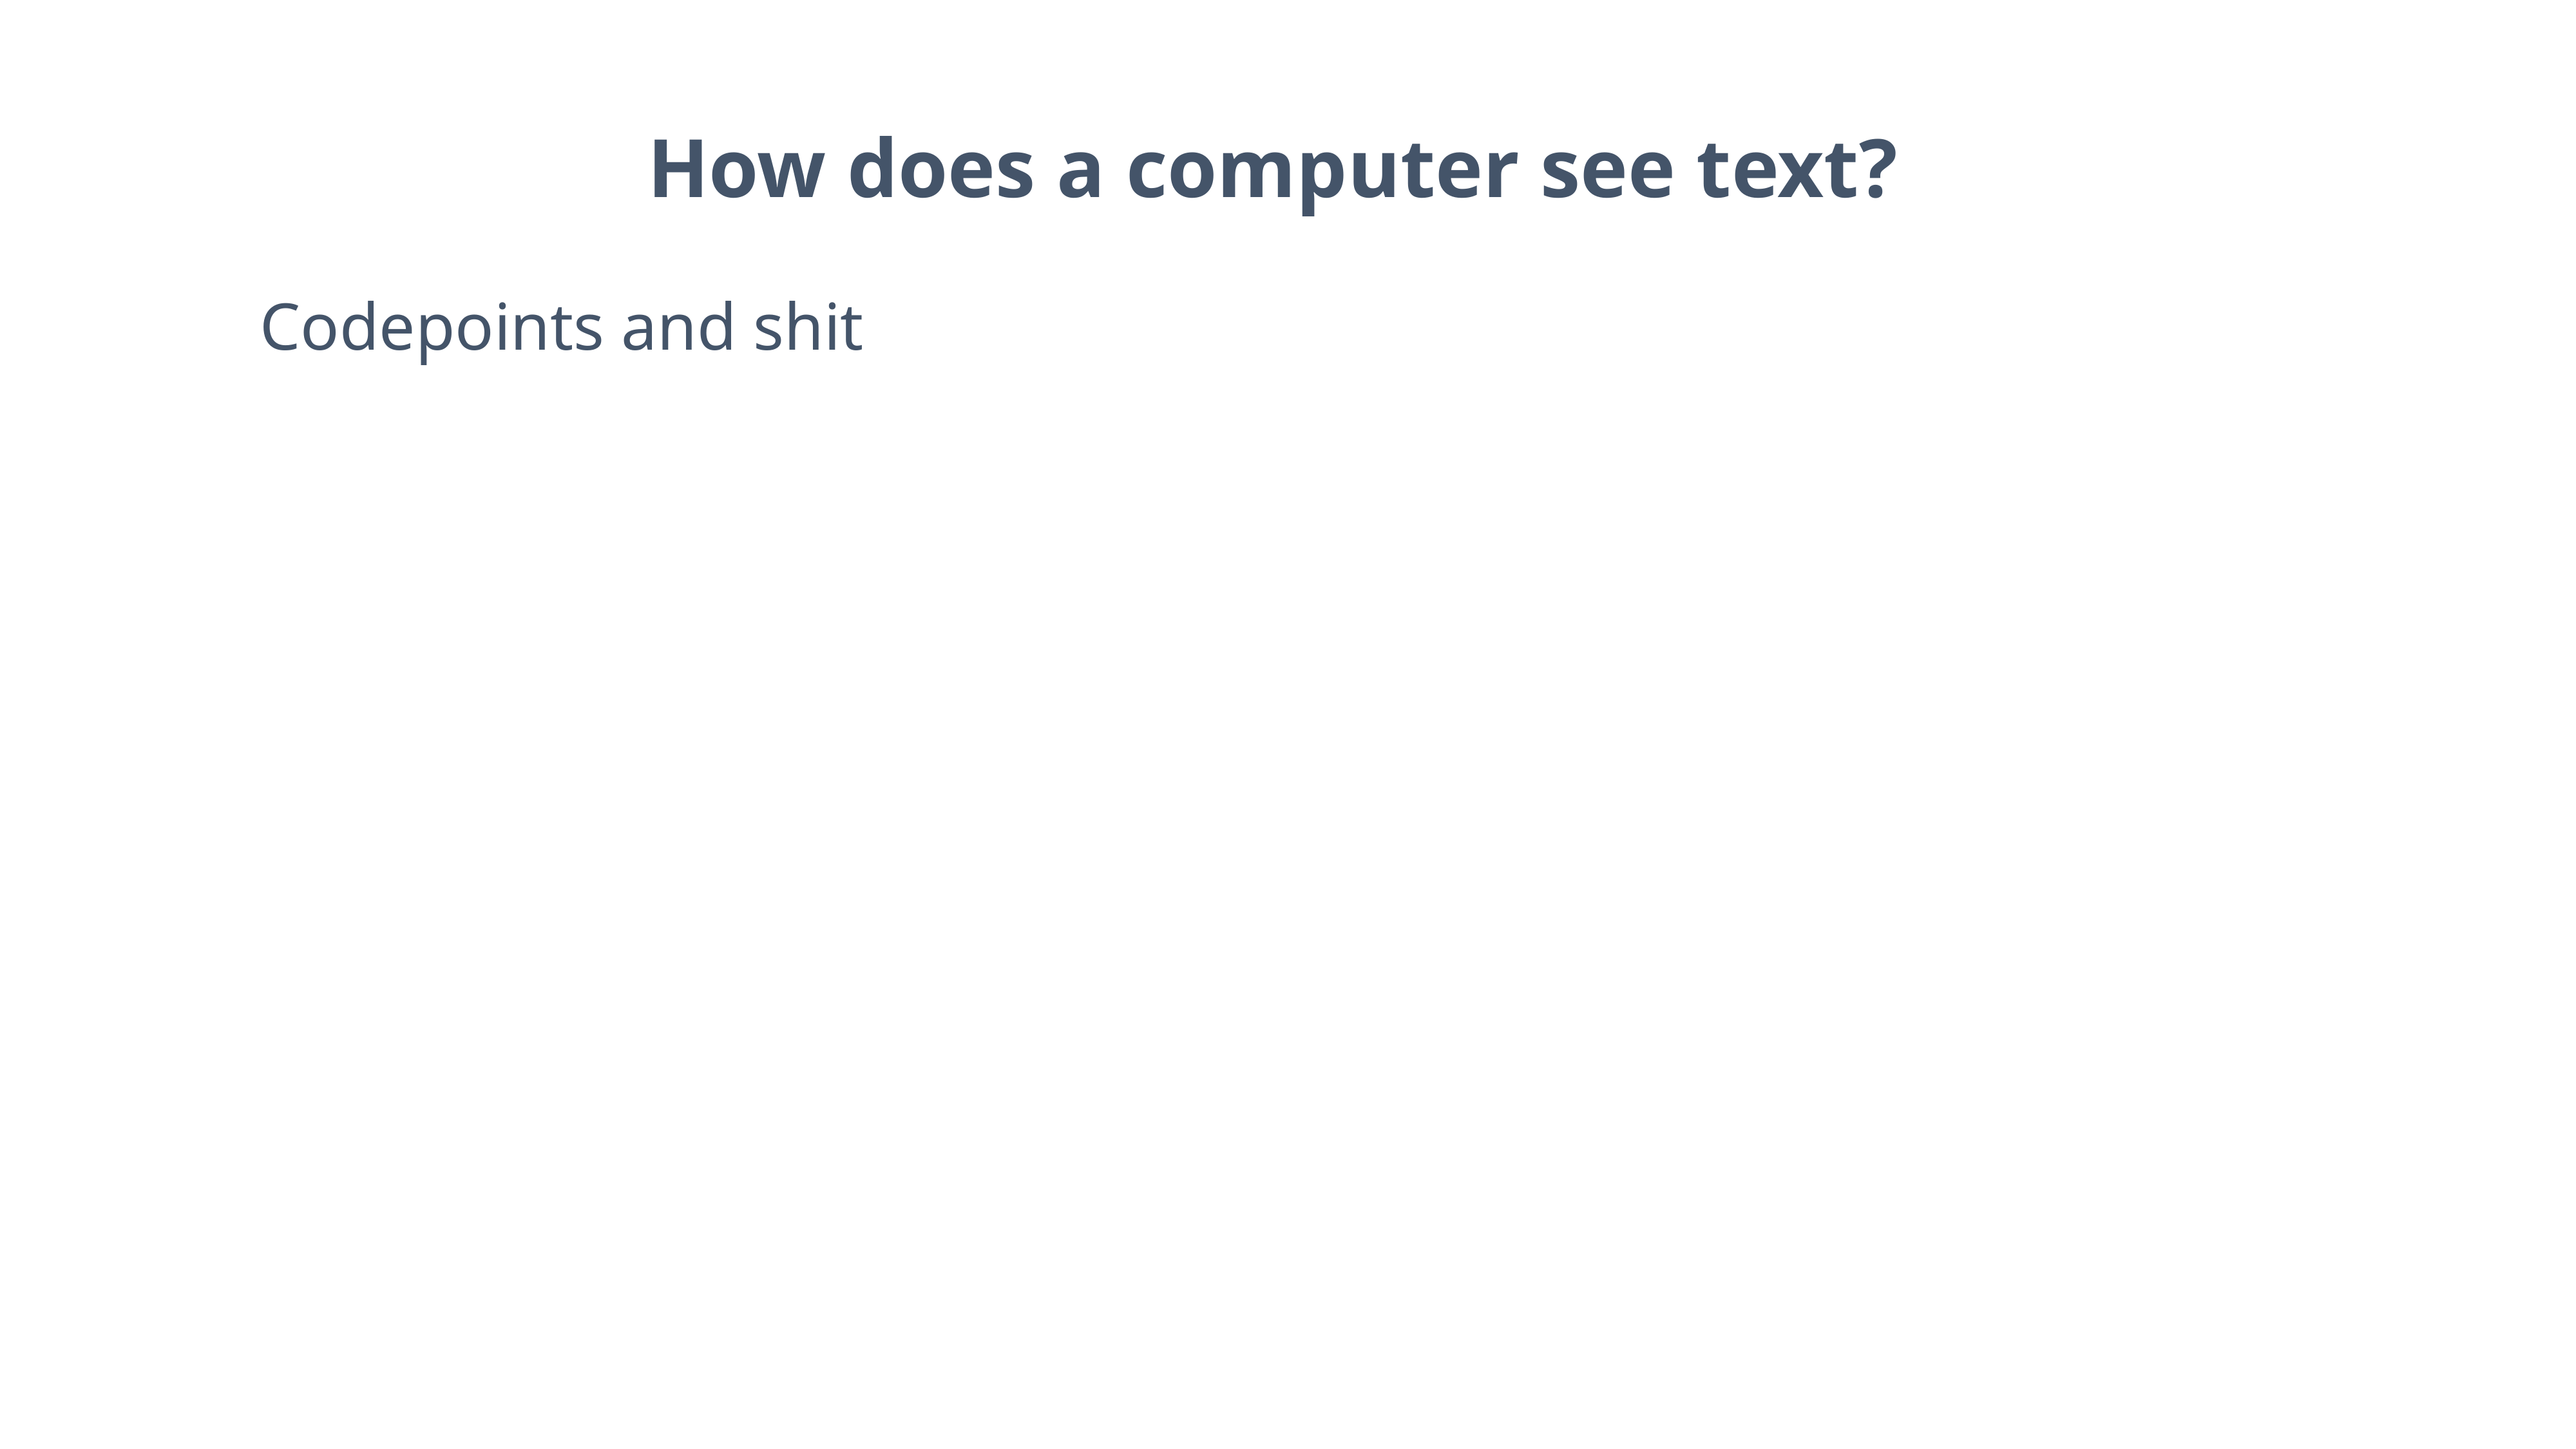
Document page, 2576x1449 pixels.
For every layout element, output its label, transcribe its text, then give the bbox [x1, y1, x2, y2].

text_box How does a computer see text? [638, 112, 1909, 219]
text_box Codepoints and shit [250, 280, 2549, 368]
